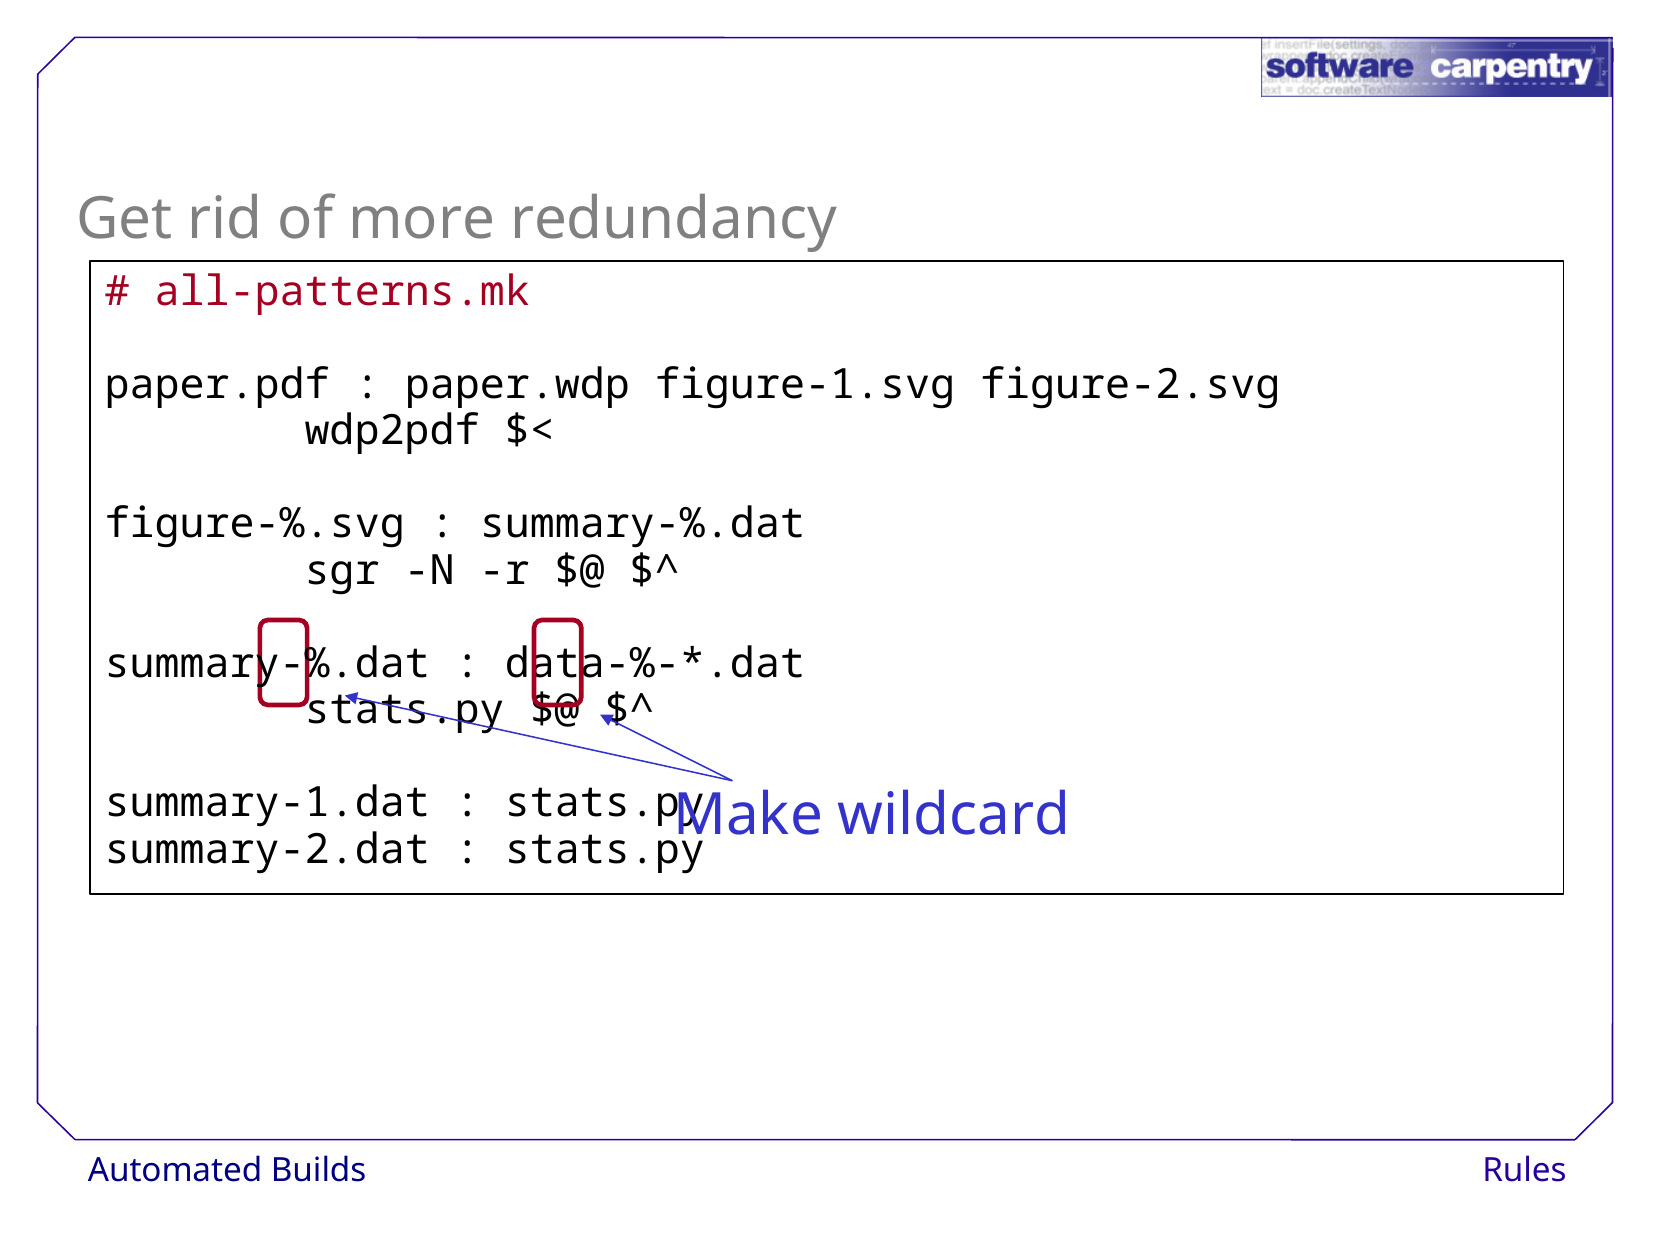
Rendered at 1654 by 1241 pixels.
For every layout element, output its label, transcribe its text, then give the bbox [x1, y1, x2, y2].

text_box Make wildcard [658, 745, 721, 777]
text_box Get rid of more redundancy [61, 138, 1002, 259]
picture [1261, 39, 1613, 97]
text_box Make wildcard [658, 733, 1236, 854]
text_box # all-patterns.mk paper.pdf : paper.wdp figure-1.svg figure-2.svg wdp2pdf $< figure-%.svg : summary-%.dat sgr -N -r $@ $^ summary-%.dat : data-%-*.dat stats.py $@ $^ summary-1.dat : stats.py summary-2.dat : stats.py [89, 260, 1564, 895]
